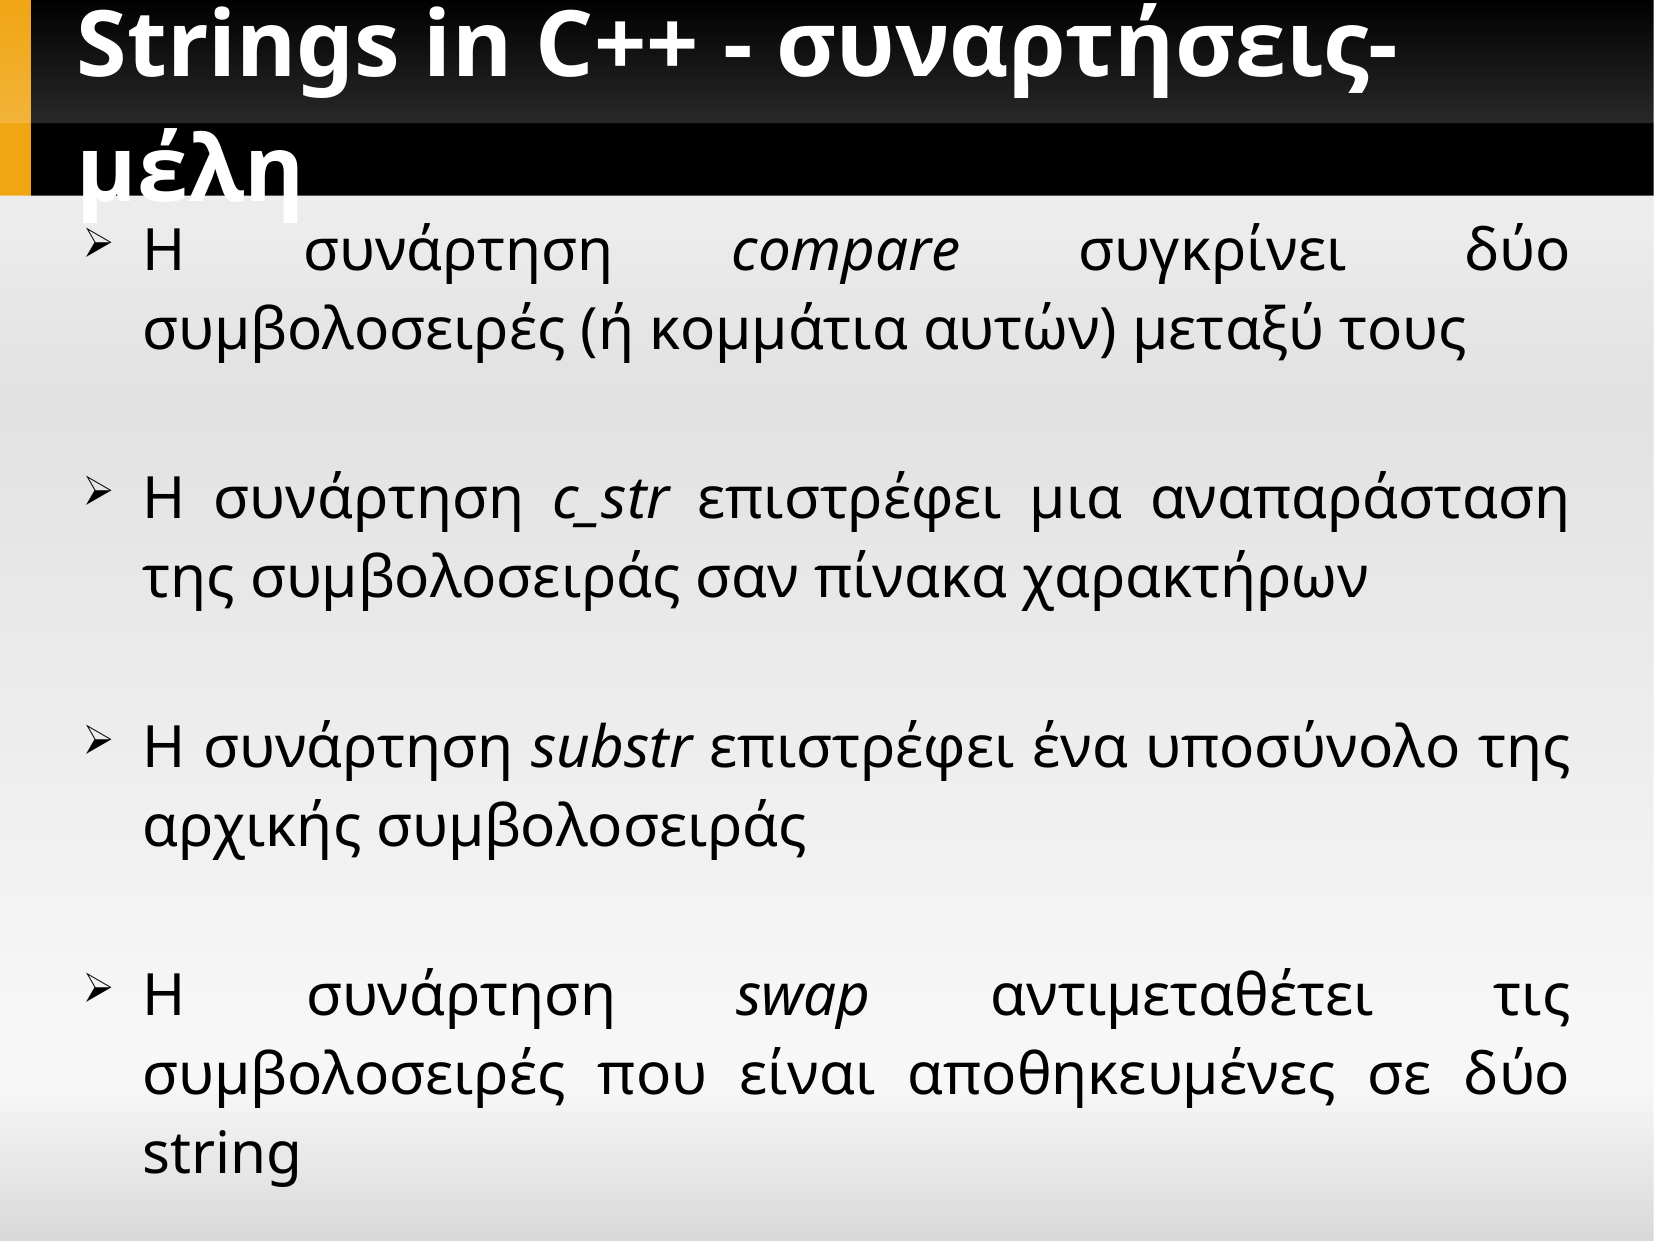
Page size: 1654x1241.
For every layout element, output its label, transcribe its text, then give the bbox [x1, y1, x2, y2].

picture [0, 0, 1654, 1241]
subtitle Η συνάρτηση compare συγκρίνει δύο συμβολοσειρές (ή κομμάτια αυτών) μεταξύ τους Η συνάρτηση c_str επιστρέφει μια αναπαράσταση της συμβολοσειράς σαν πίνακα χαρακτήρων Η συνάρτηση substr επιστρέφει ένα υποσύνολο της αρχικής συμβολοσειράς Η συνάρτηση swap αντιμεταθέτει τις συμβολοσειρές που είναι αποθηκευμένες σε δύο string [82, 297, 1571, 1102]
title Strings in C++ - συναρτήσεις-μέλη [76, 0, 1565, 208]
